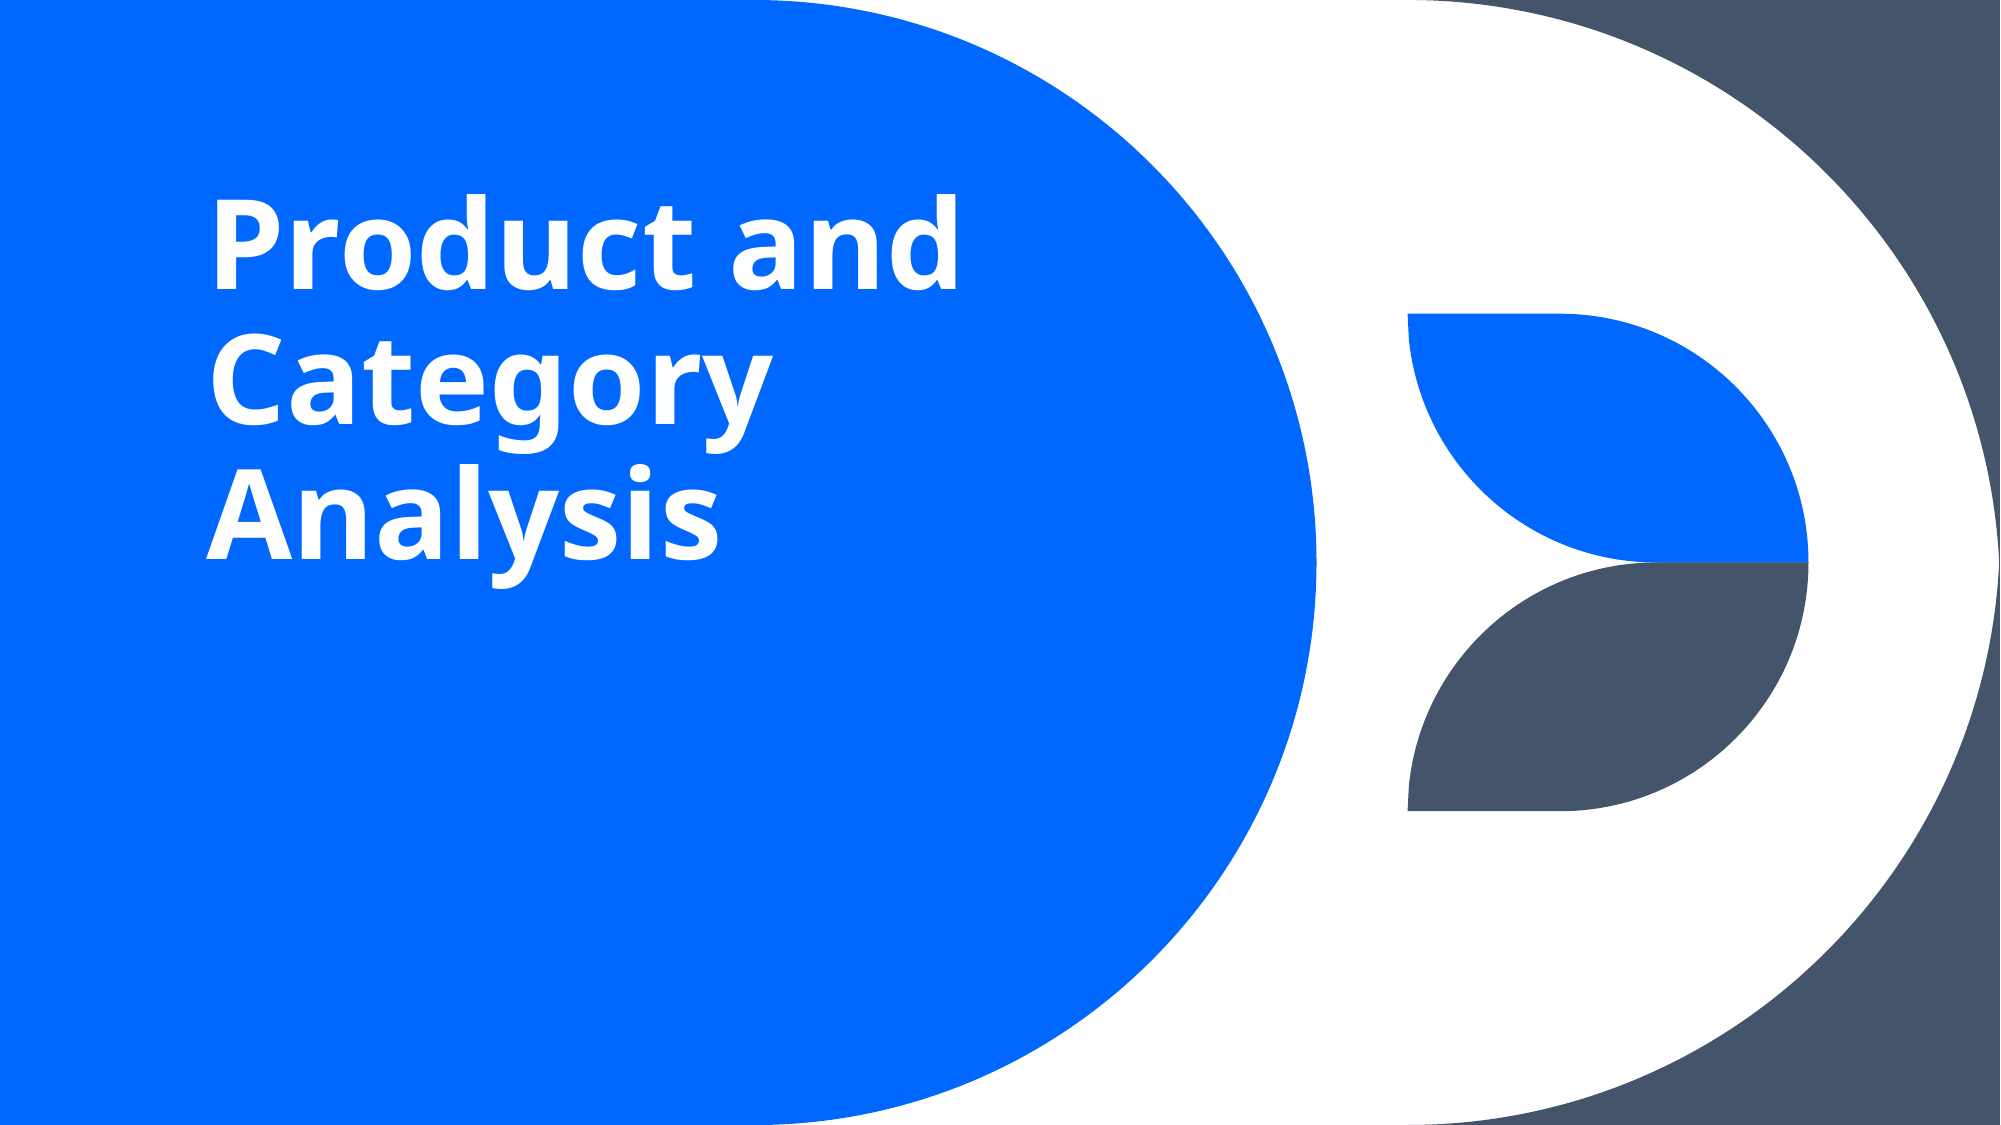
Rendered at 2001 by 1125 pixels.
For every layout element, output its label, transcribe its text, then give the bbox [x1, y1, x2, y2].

title Product and Category Analysis [191, 173, 1217, 566]
